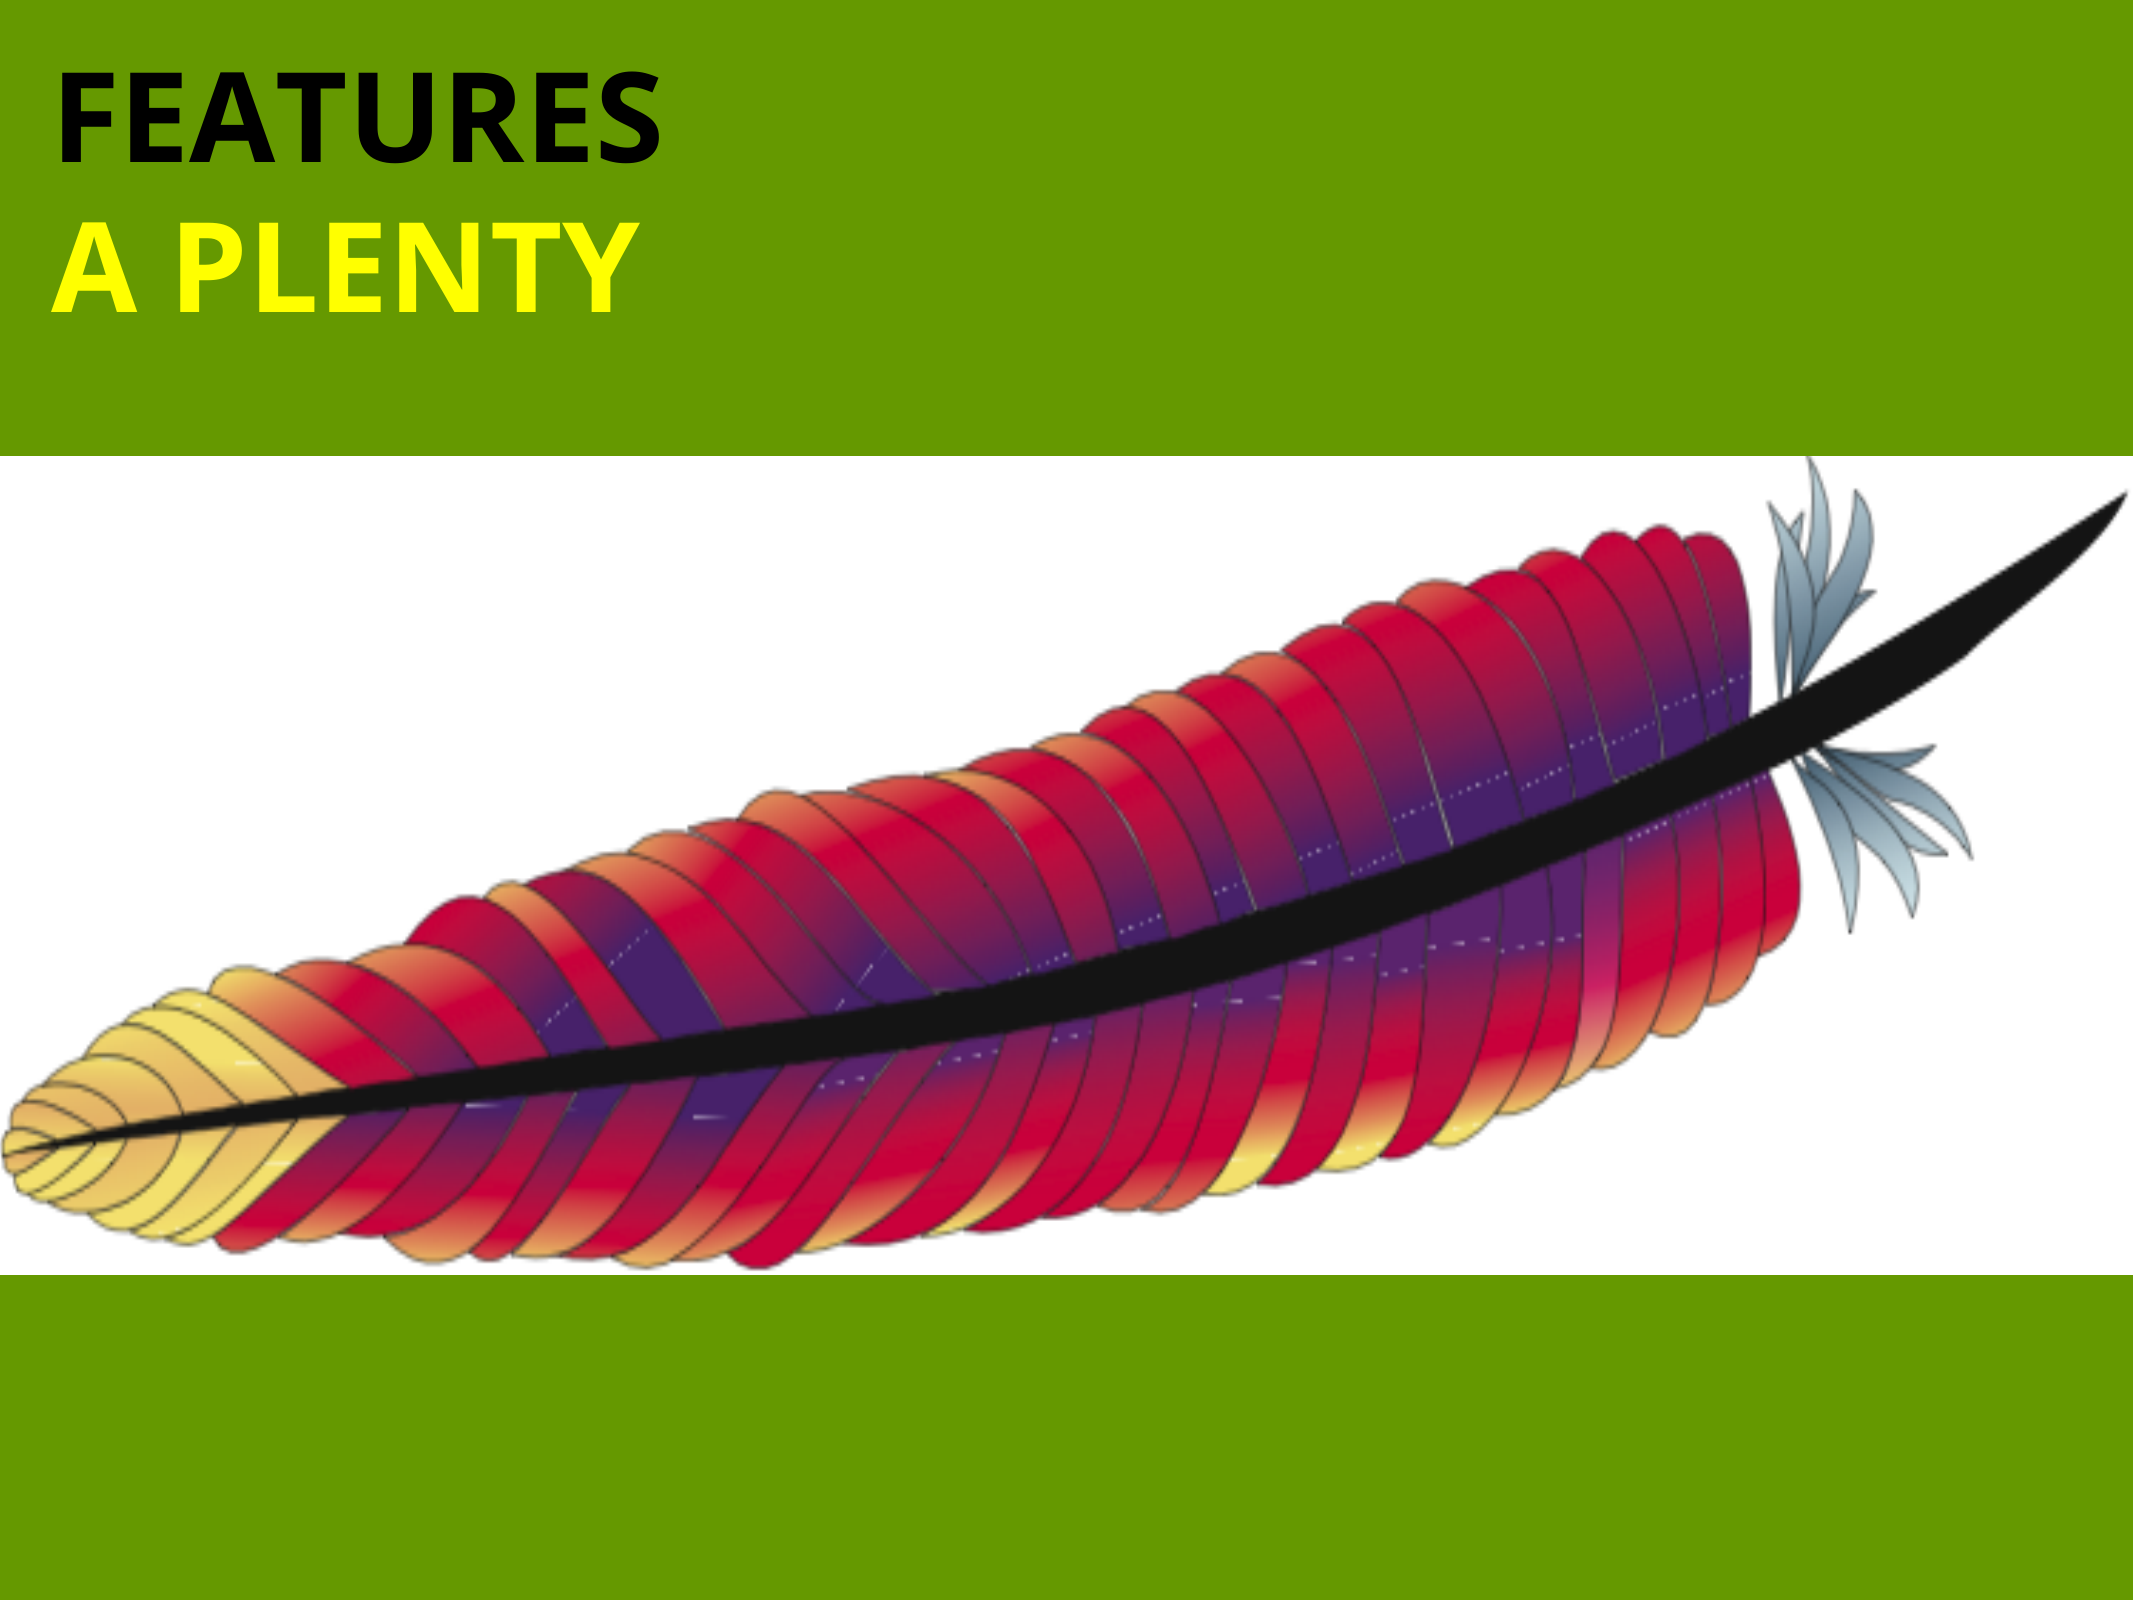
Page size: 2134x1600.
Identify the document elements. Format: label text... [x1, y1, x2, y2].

picture [0, 456, 2134, 1276]
text_box FEATURES A PLENTY [41, 37, 1719, 456]
